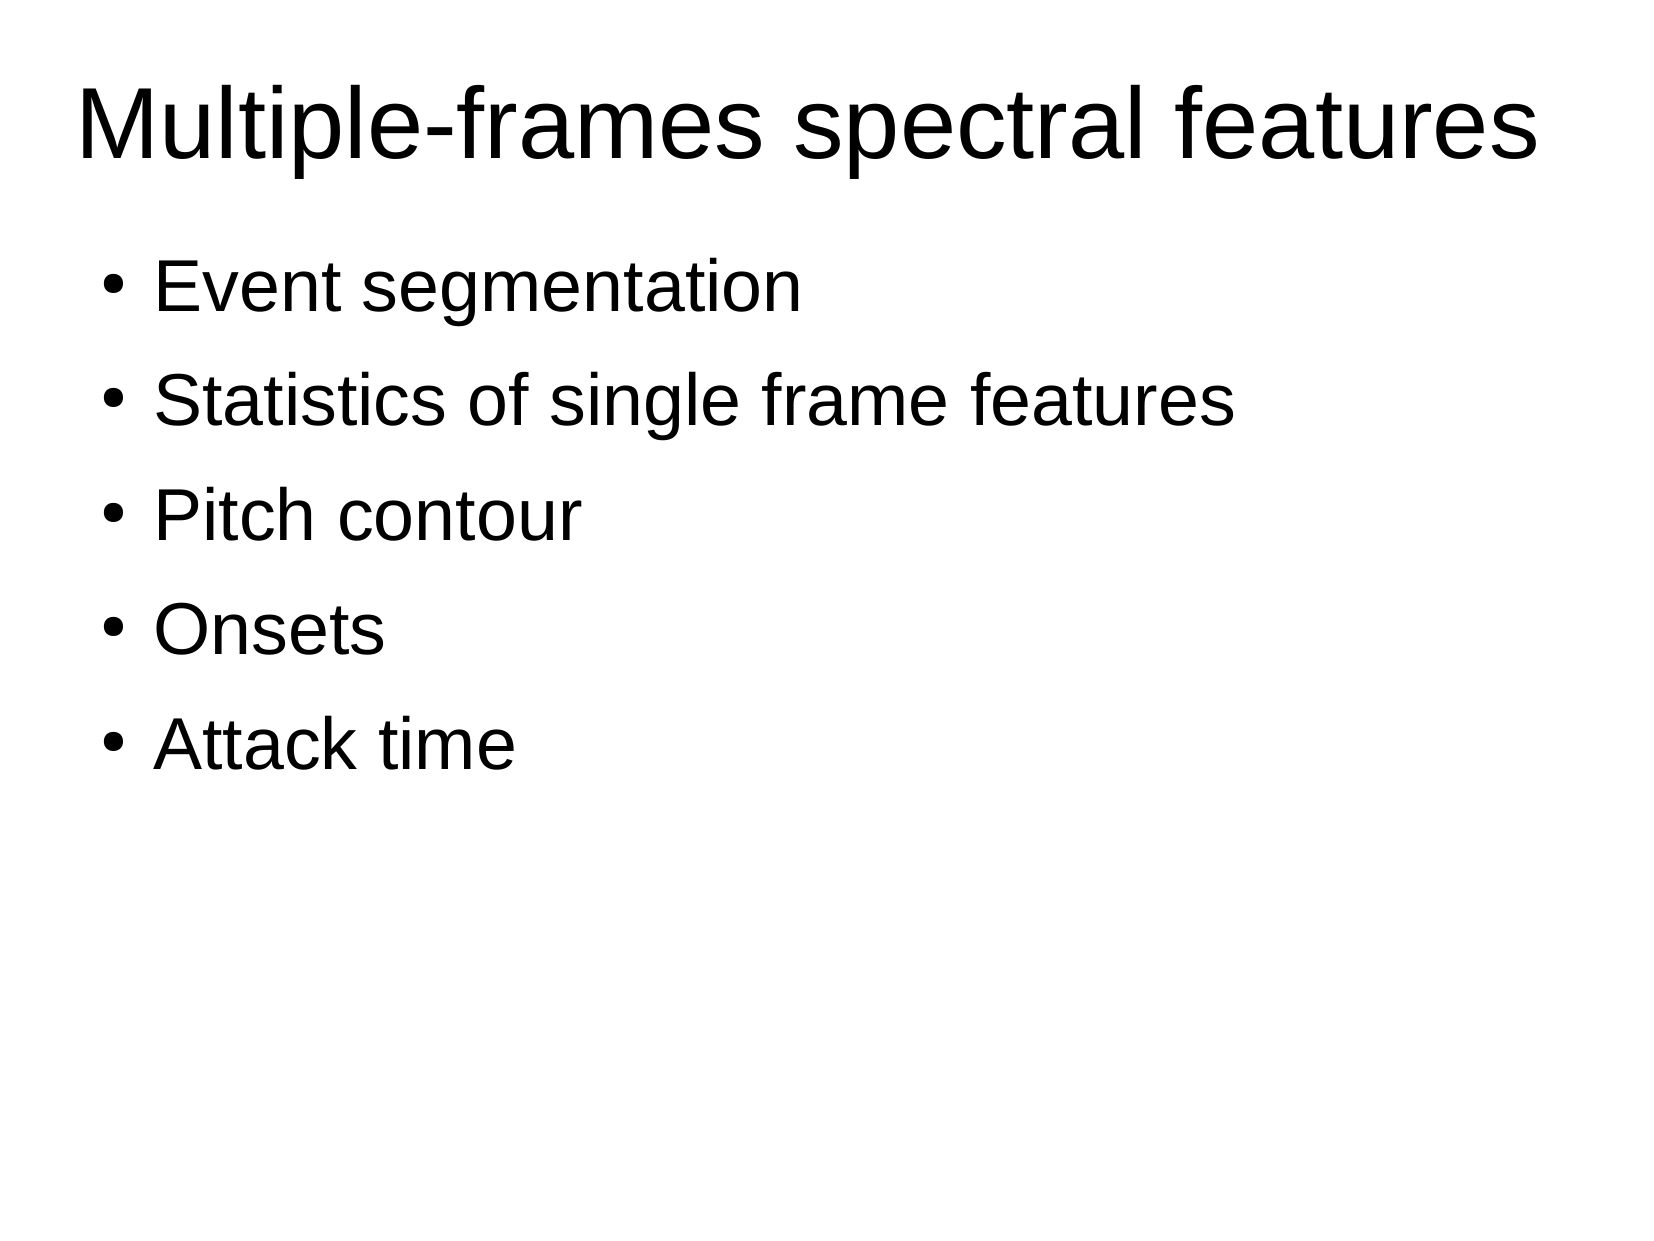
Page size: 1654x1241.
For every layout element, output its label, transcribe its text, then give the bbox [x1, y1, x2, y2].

title Multiple-frames spectral features [39, 0, 1638, 248]
list Event segmentation Statistics of single frame features Pitch contour Onsets Attack time [82, 248, 1571, 1058]
